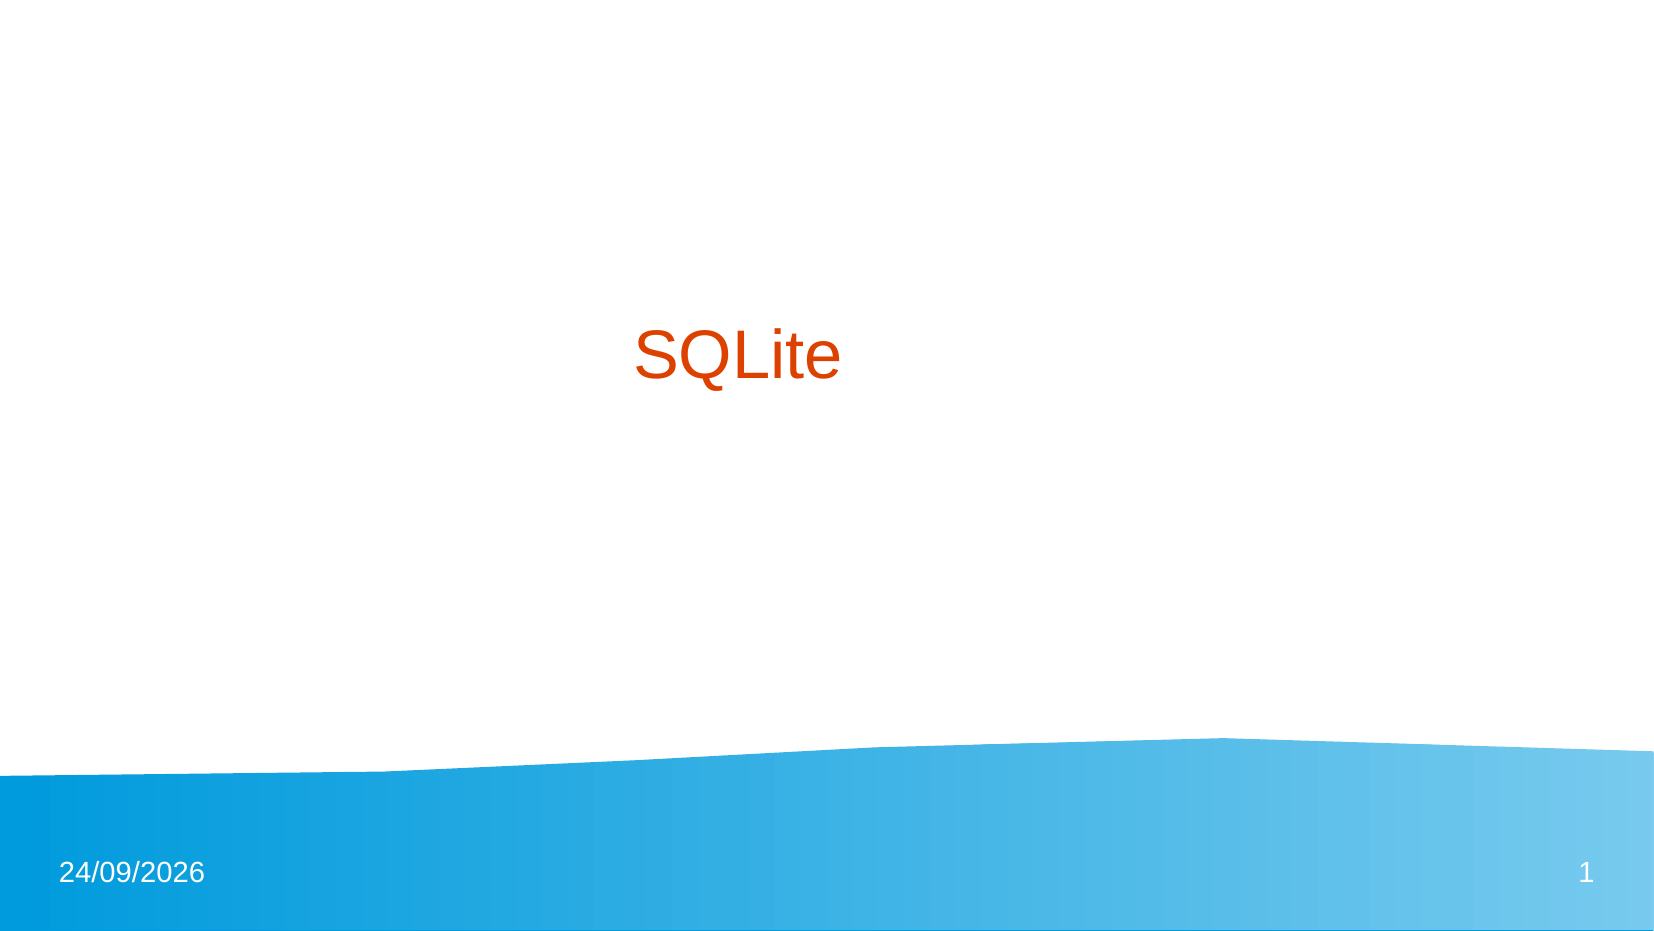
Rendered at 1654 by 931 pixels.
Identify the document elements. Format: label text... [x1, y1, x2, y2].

title SQLite [0, 265, 1477, 443]
